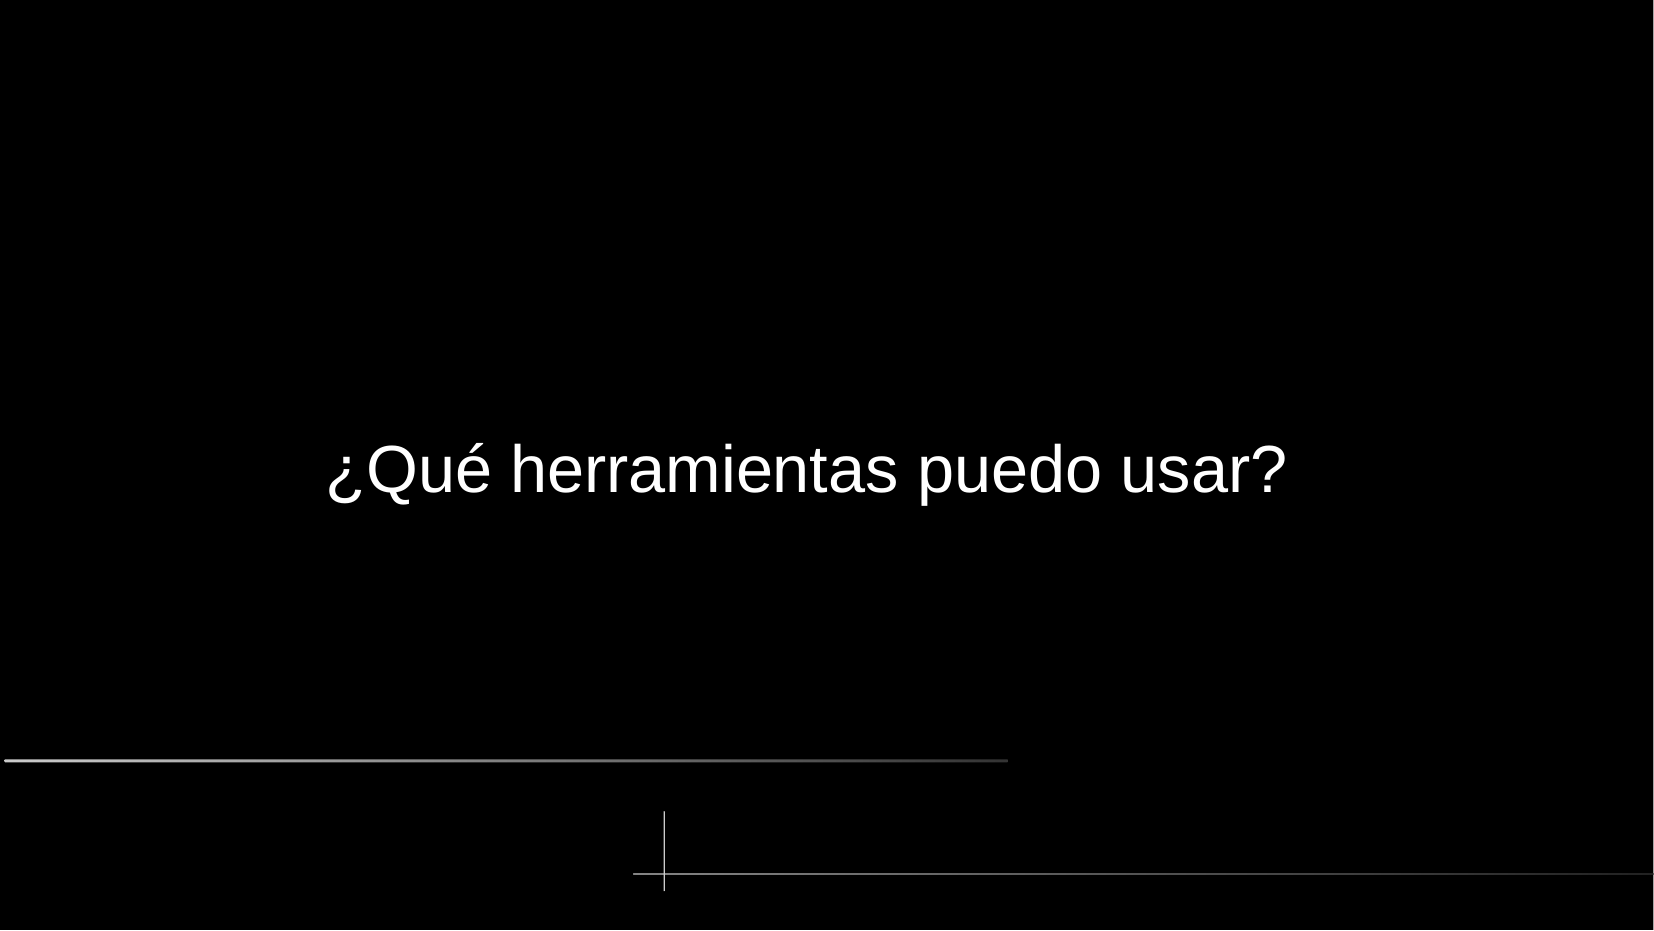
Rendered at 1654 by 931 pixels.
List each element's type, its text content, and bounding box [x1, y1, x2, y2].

subtitle ¿Qué herramientas puedo usar? [68, 219, 1546, 721]
